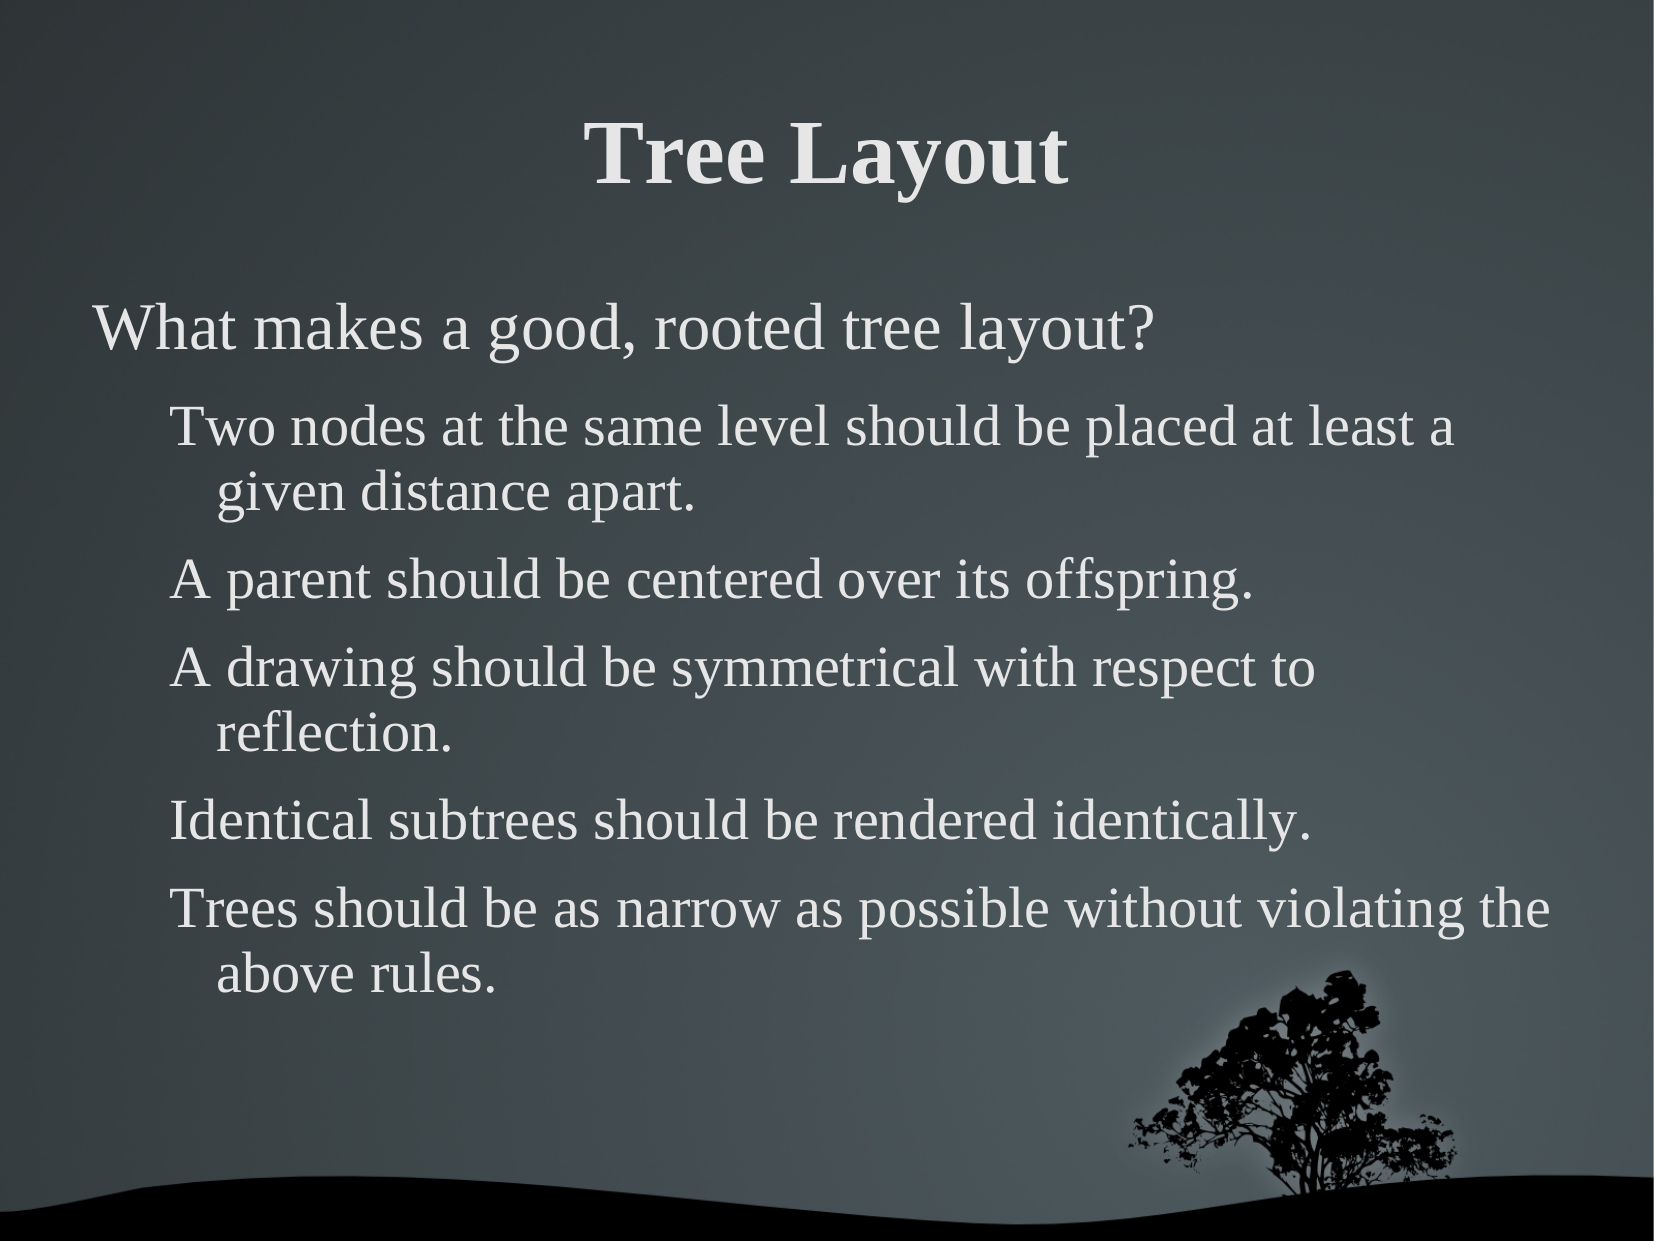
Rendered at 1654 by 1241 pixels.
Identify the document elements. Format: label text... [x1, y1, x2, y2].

list What makes a good, rooted tree layout? Two nodes at the same level should be placed at least a given distance apart. A parent should be centered over its offspring. A drawing should be symmetrical with respect to reflection. Identical subtrees should be rendered identically. Trees should be as narrow as possible without violating the above rules. [75, 290, 1564, 1163]
title Tree Layout [82, 56, 1571, 250]
picture [0, 0, 1654, 1241]
